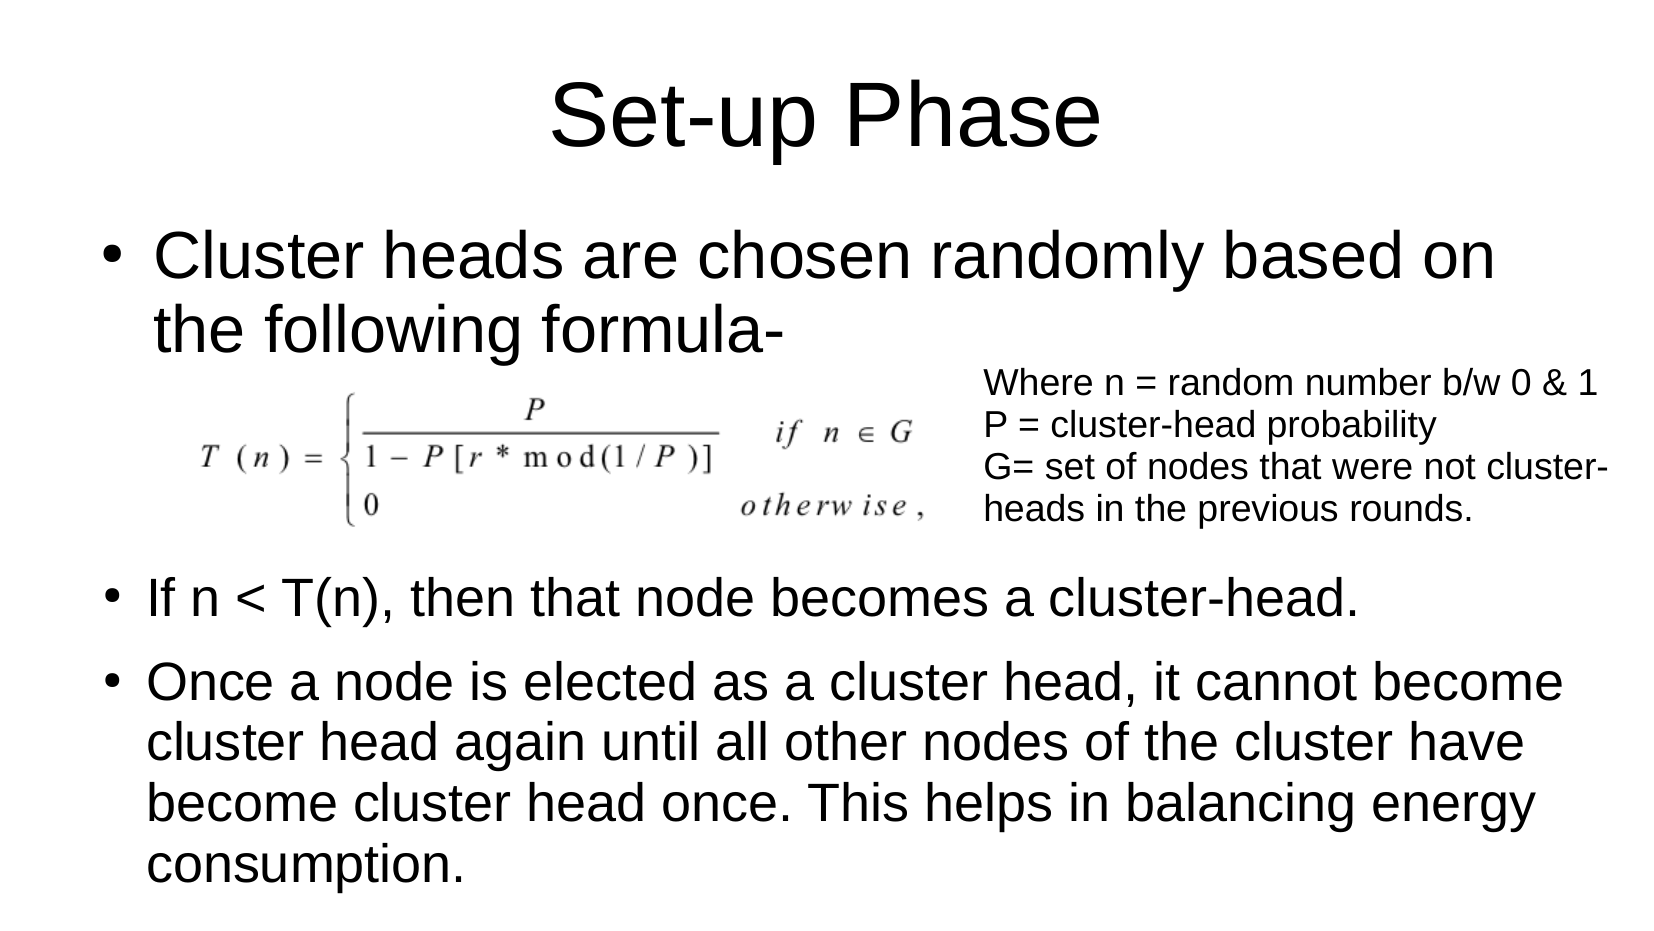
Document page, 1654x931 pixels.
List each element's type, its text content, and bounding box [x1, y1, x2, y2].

list Cluster heads are chosen randomly based on the following formula- [82, 217, 1571, 378]
picture [165, 389, 969, 566]
title Set-up Phase [82, 37, 1571, 193]
text_box Where n = random number b/w 0 & 1 P = cluster-head probability G= set of nodes that were not cluster-heads in the previous rounds. [968, 354, 1630, 538]
list If n < T(n), then that node becomes a cluster-head. Once a node is elected as a cluster head, it cannot become cluster head again until all other nodes of the cluster have become cluster head once. This helps in balancing energy consumption. [88, 566, 1595, 898]
